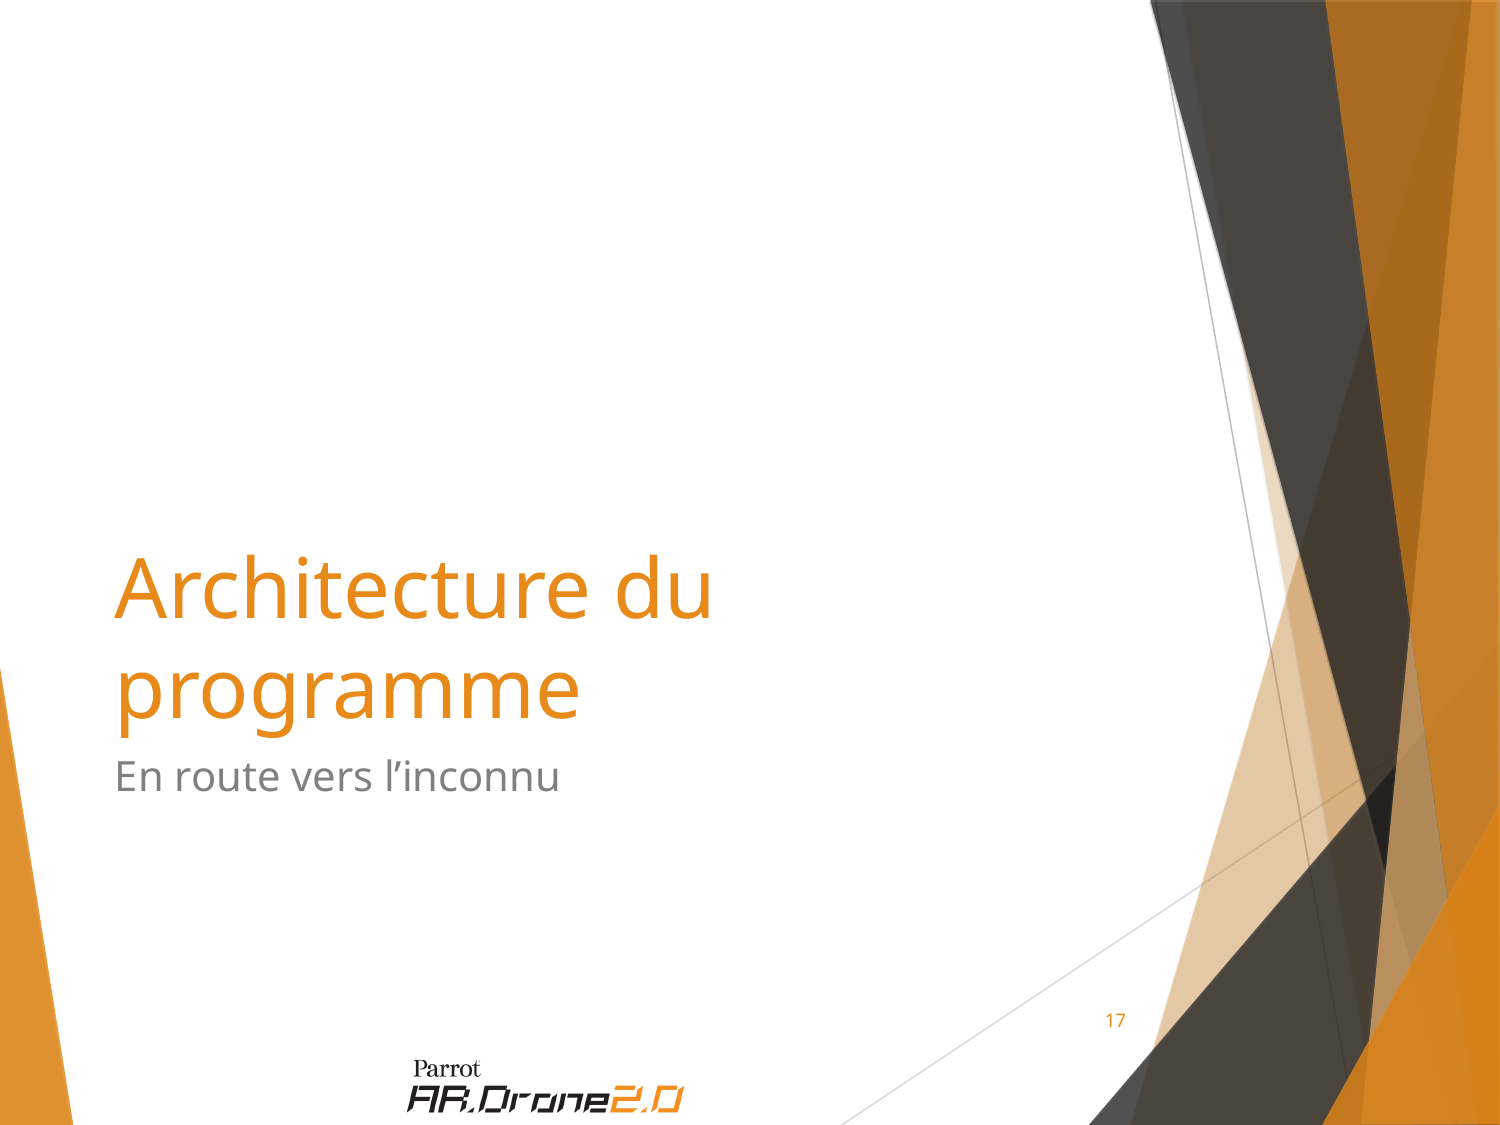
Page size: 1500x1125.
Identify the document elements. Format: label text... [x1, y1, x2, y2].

slide_number <numéro> [1057, 991, 1142, 1051]
list En route vers l’inconnu [99, 742, 1142, 884]
title Architecture du programme [99, 443, 1142, 742]
picture [394, 1051, 690, 1125]
